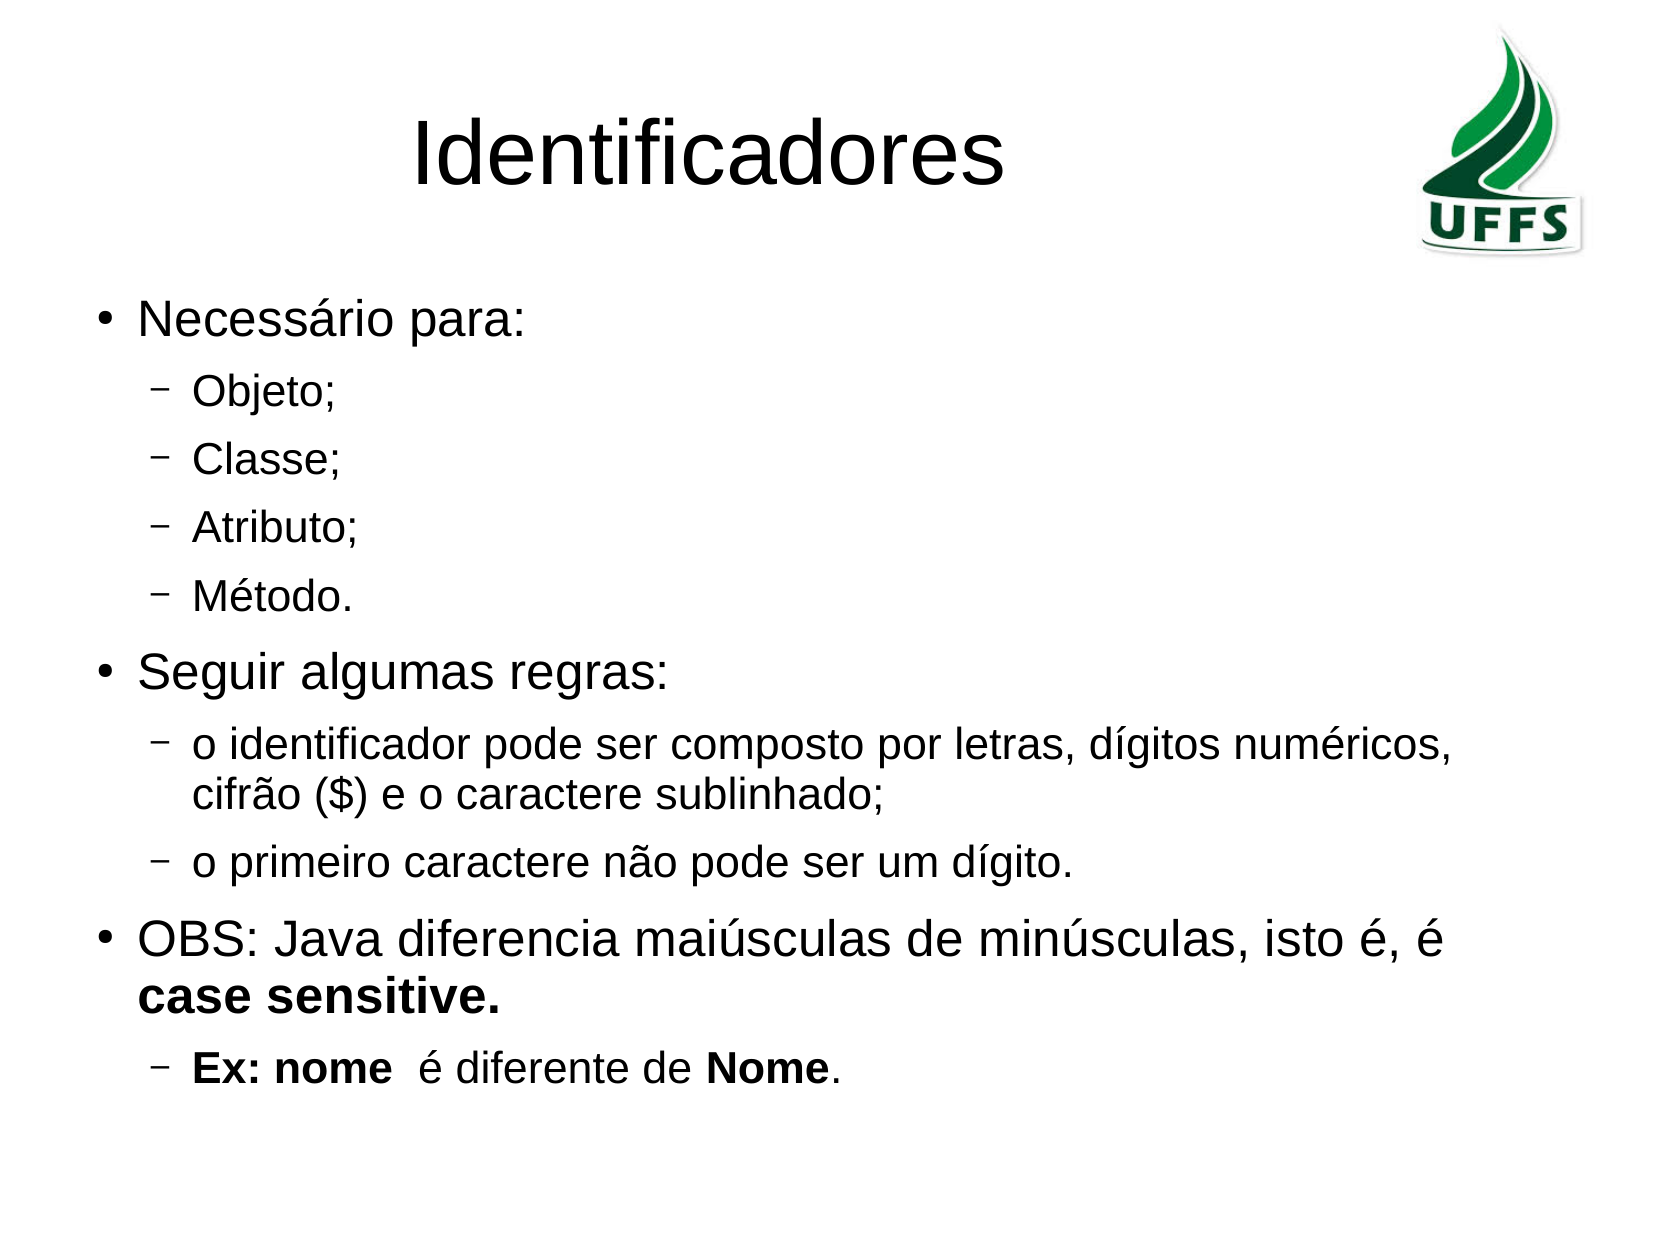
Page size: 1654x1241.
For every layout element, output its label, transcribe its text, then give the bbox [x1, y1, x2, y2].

title Identificadores [82, 49, 1335, 257]
list Necessário para: Objeto; Classe; Atributo; Método. Seguir algumas regras: o identificador pode ser composto por letras, dígitos numéricos, cifrão ($) e o caractere sublinhado; o primeiro caractere não pode ser um dígito. OBS: Java diferencia maiúsculas de minúsculas, isto é, é case sensitive. Ex: nome é diferente de Nome. [82, 290, 1571, 1099]
picture [1381, 20, 1624, 272]
